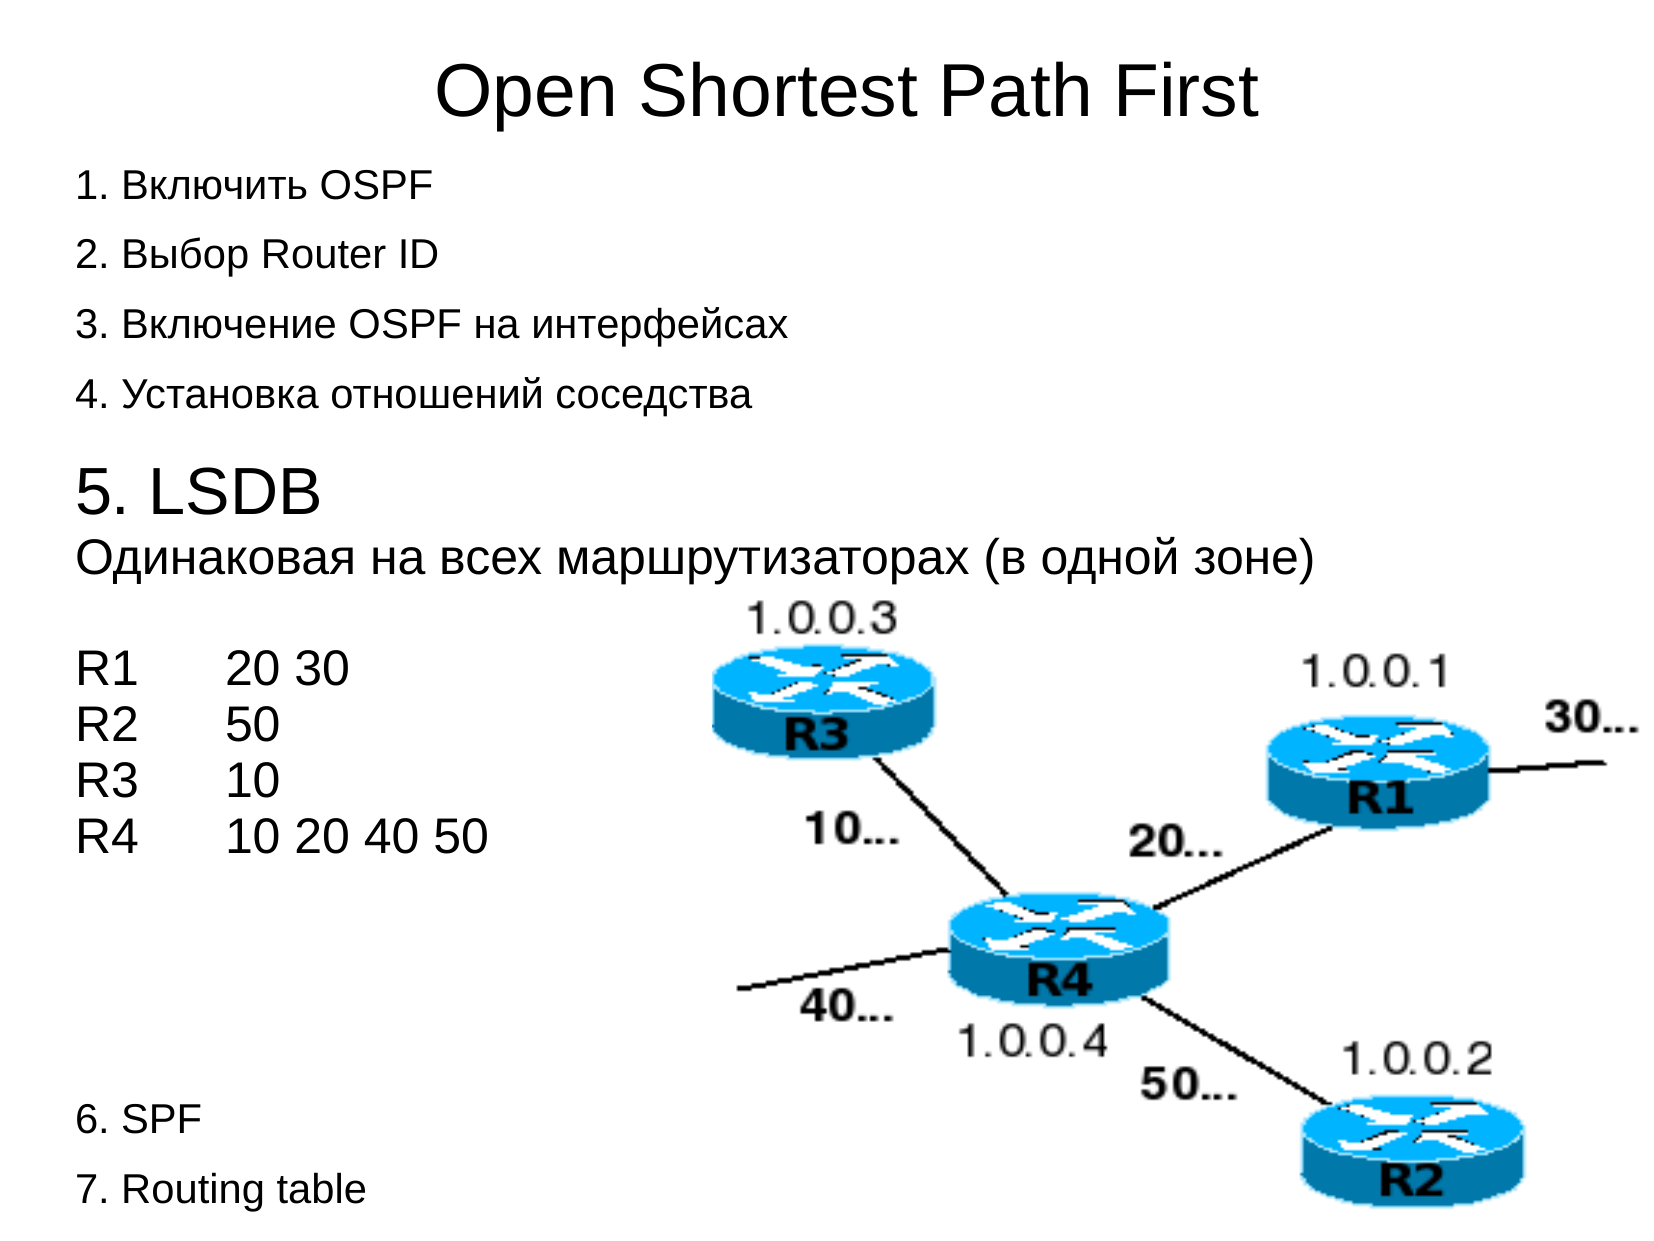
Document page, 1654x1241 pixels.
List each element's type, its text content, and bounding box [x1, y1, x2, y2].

picture [712, 599, 1648, 1227]
text_box 1. Включить OSPF 2. Выбор Router ID 3. Включение OSPF на интерфейсах 4. Установка отношений соседства 5. LSDB Одинаковая на всех маршрутизаторах (в одной зоне) R1 20 30 R2 50 R3 10 R4 10 20 40 50 6. SPF 7. Routing table [75, 149, 1613, 1201]
title Open Shortest Path First [82, 48, 1613, 133]
